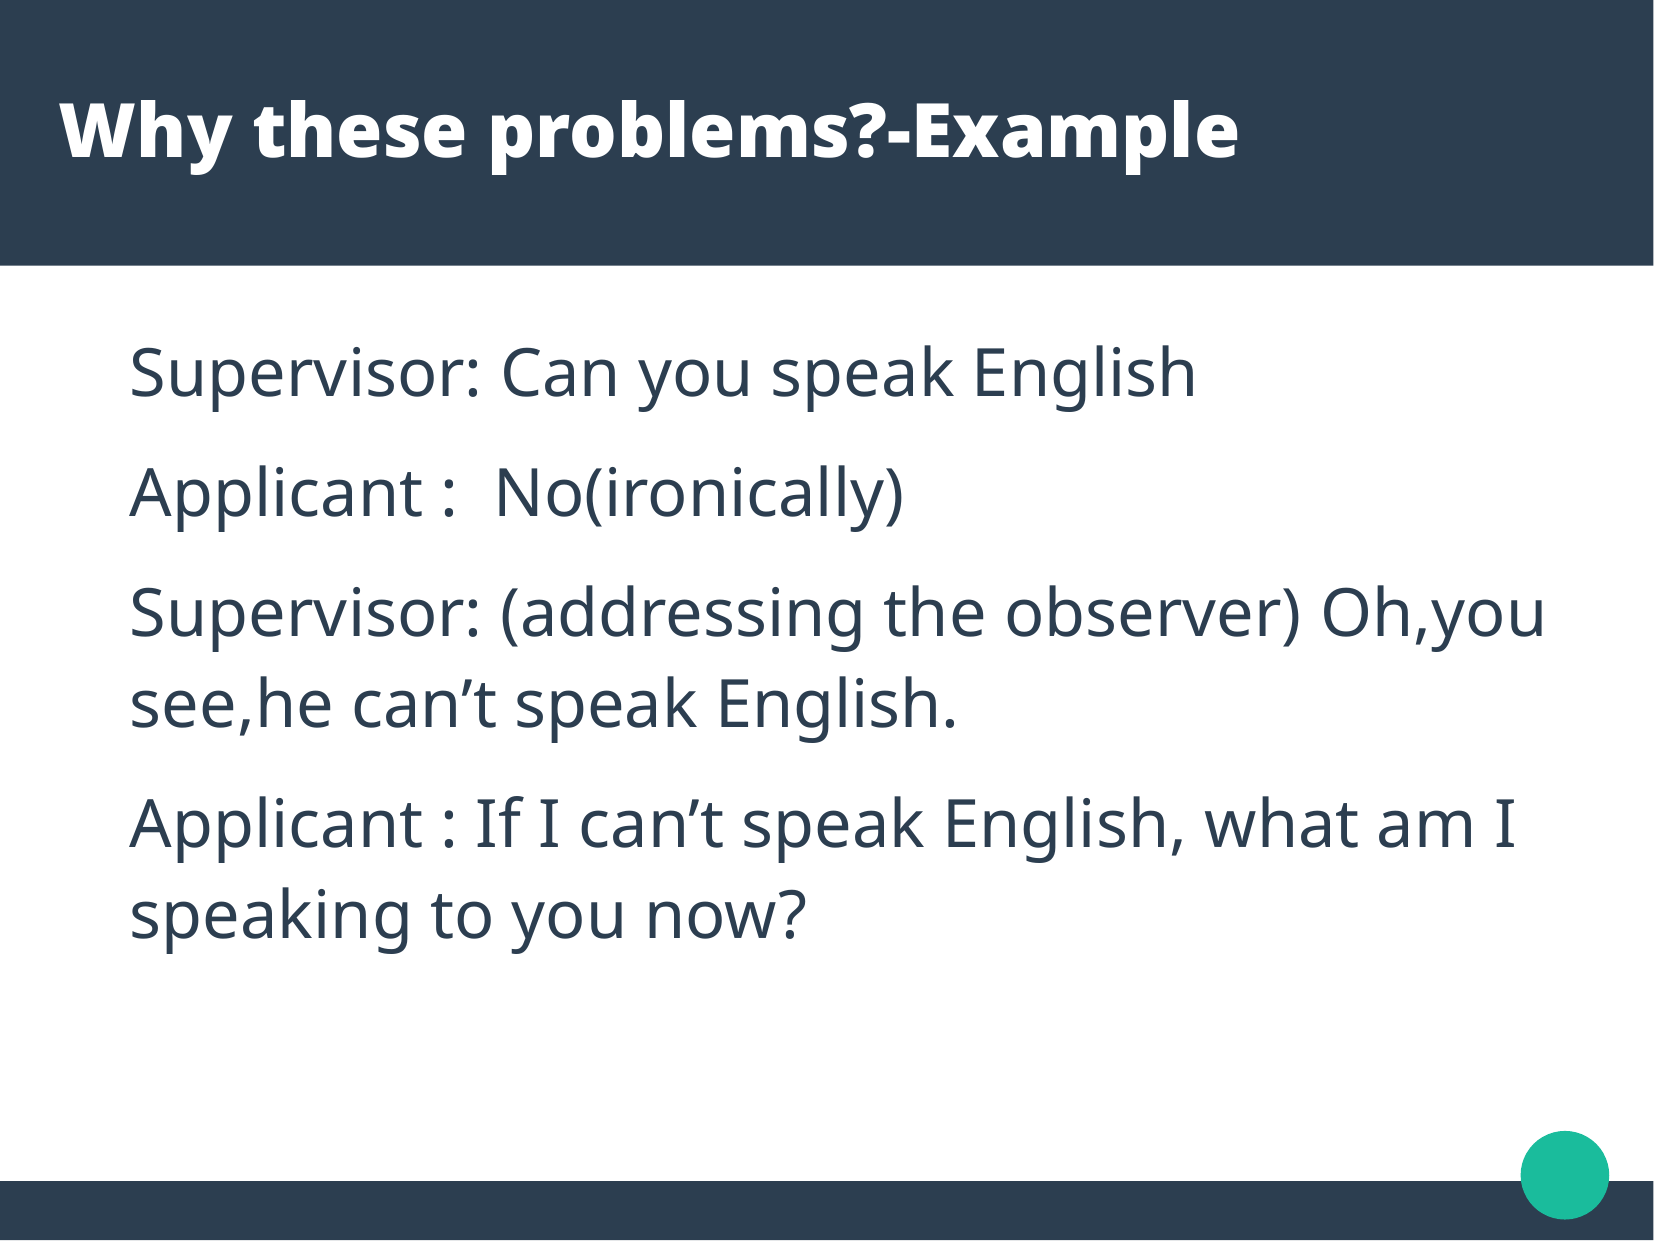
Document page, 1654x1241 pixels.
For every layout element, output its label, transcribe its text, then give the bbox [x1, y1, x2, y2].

title Why these problems?-Example [59, 49, 1595, 207]
list Supervisor: Can you speak English Applicant : No(ironically) Supervisor: (addressing the observer) Oh,you see,he can’t speak English. Applicant : If I can’t speak English, what am I speaking to you now? [59, 324, 1595, 1152]
